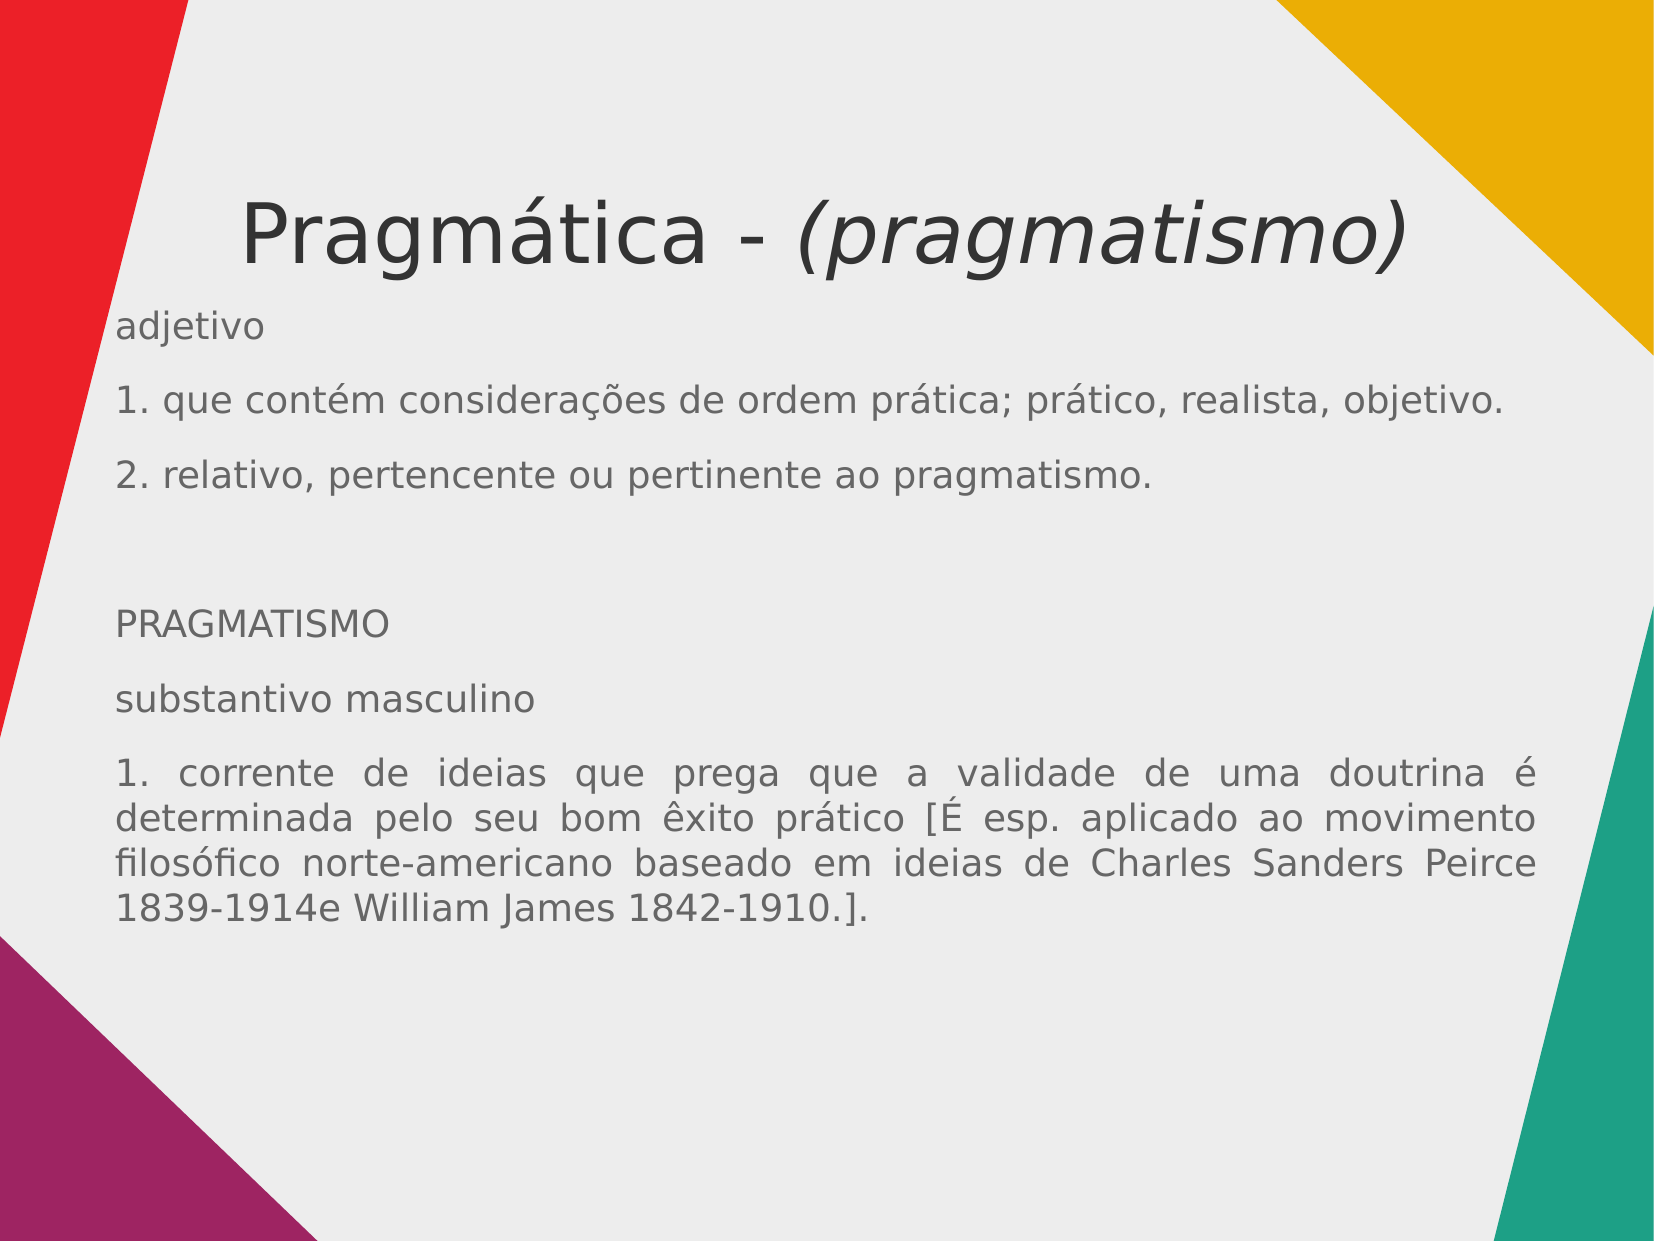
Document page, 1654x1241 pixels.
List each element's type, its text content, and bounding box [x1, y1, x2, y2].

text_box Pragmática - (pragmatismo) [114, 132, 1539, 302]
text_box adjetivo 1. que contém considerações de ordem prática; prático, realista, objetivo. 2. relativo, pertencente ou pertinente ao pragmatismo. PRAGMATISMO substantivo masculino 1. corrente de ideias que prega que a validade de uma doutrina é determinada pelo seu bom êxito prático [É esp. aplicado ao movimento filosófico norte-americano baseado em ideias de Charles Sanders Peirce 1839-1914e William James 1842-1910.]. [114, 302, 1539, 1033]
